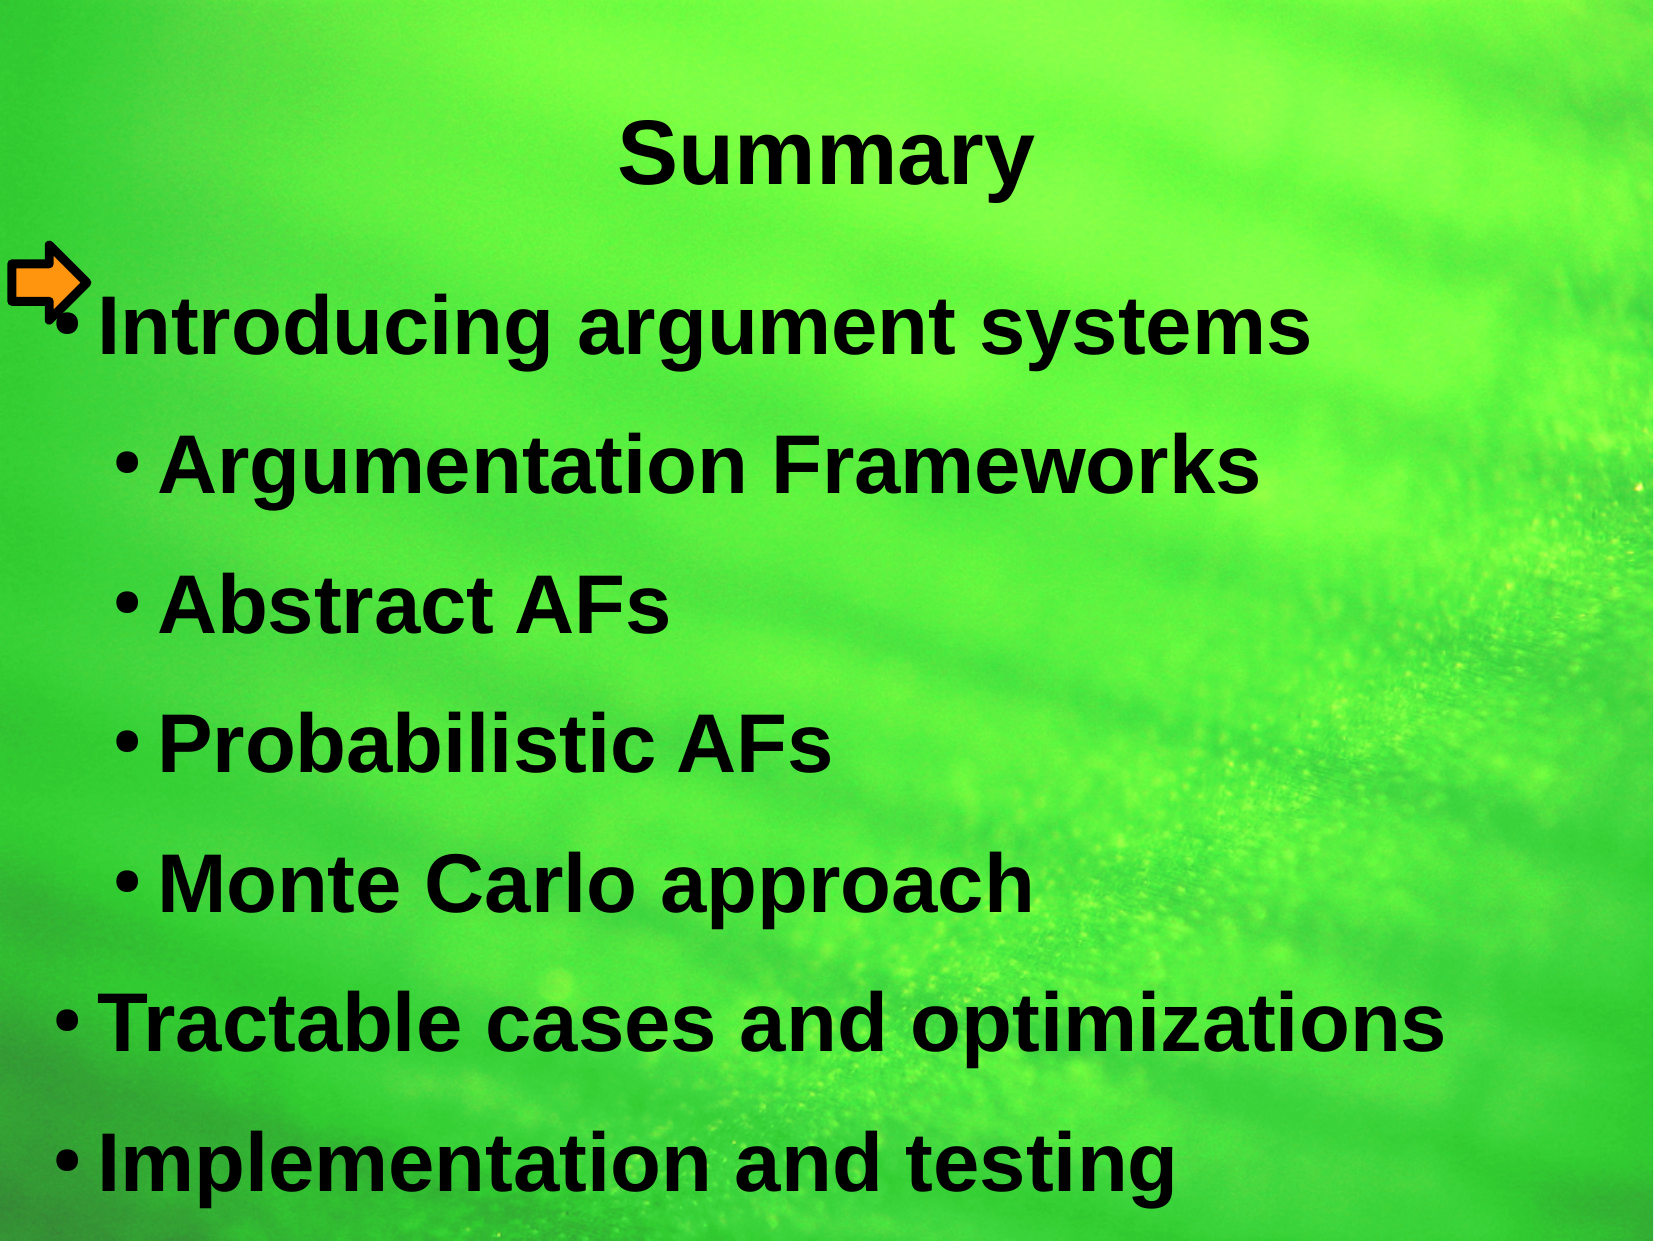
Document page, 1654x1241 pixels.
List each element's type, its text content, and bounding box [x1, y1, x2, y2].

title Summary [82, 56, 1571, 225]
text_box Introducing argument systems Argumentation Frameworks Abstract AFs Probabilistic AFs Monte Carlo approach Tractable cases and optimizations Implementation and testing [37, 225, 1613, 1241]
text_box [11, 245, 87, 321]
picture [0, 0, 1654, 1241]
